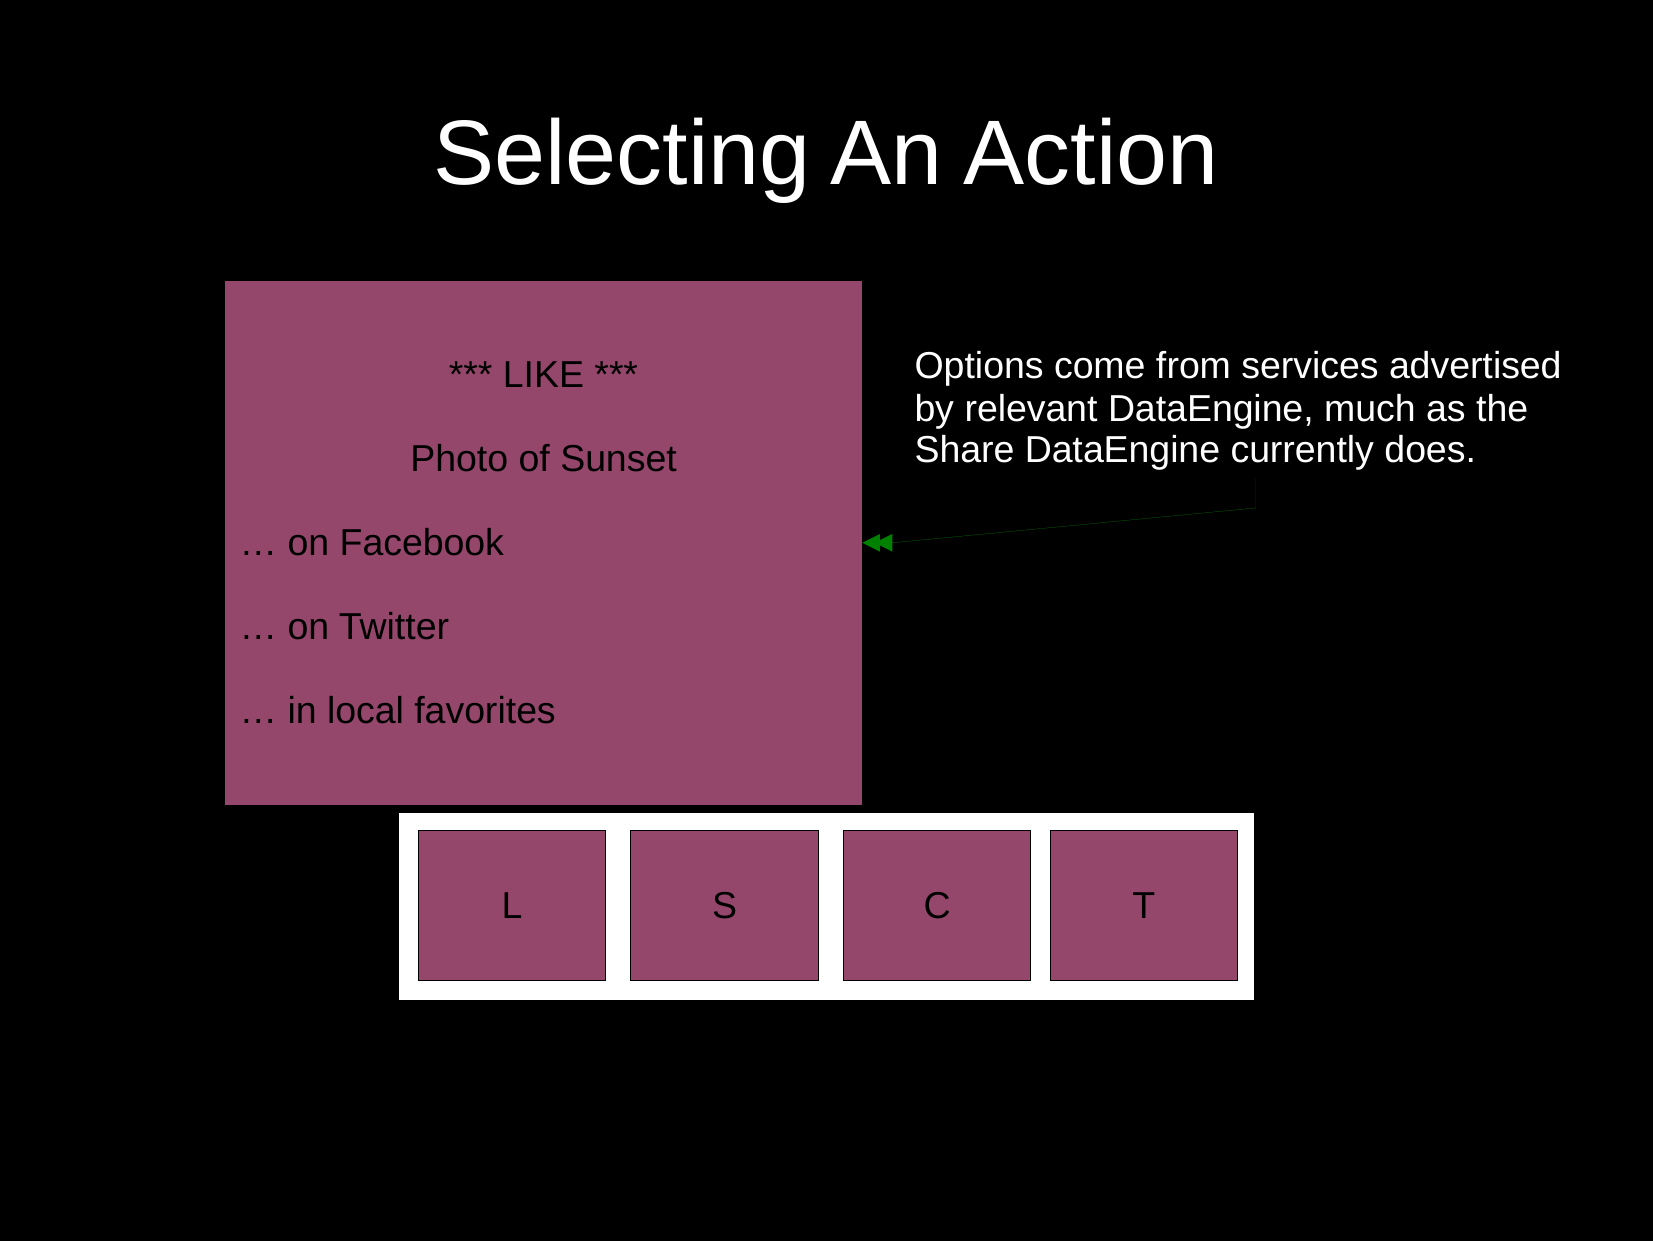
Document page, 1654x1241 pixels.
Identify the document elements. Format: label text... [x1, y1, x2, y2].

text_box *** LIKE *** Photo of Sunset … on Facebook … on Twitter … in local favorites [224, 280, 863, 806]
text_box Options come from services advertised by relevant DataEngine, much as the Share DataEngine currently does. [899, 337, 1612, 479]
text_box S [630, 830, 819, 981]
text_box [398, 812, 1255, 1001]
title Selecting An Action [82, 49, 1571, 257]
text_box L [418, 830, 606, 981]
text_box C [843, 830, 1031, 981]
text_box T [1050, 830, 1238, 981]
